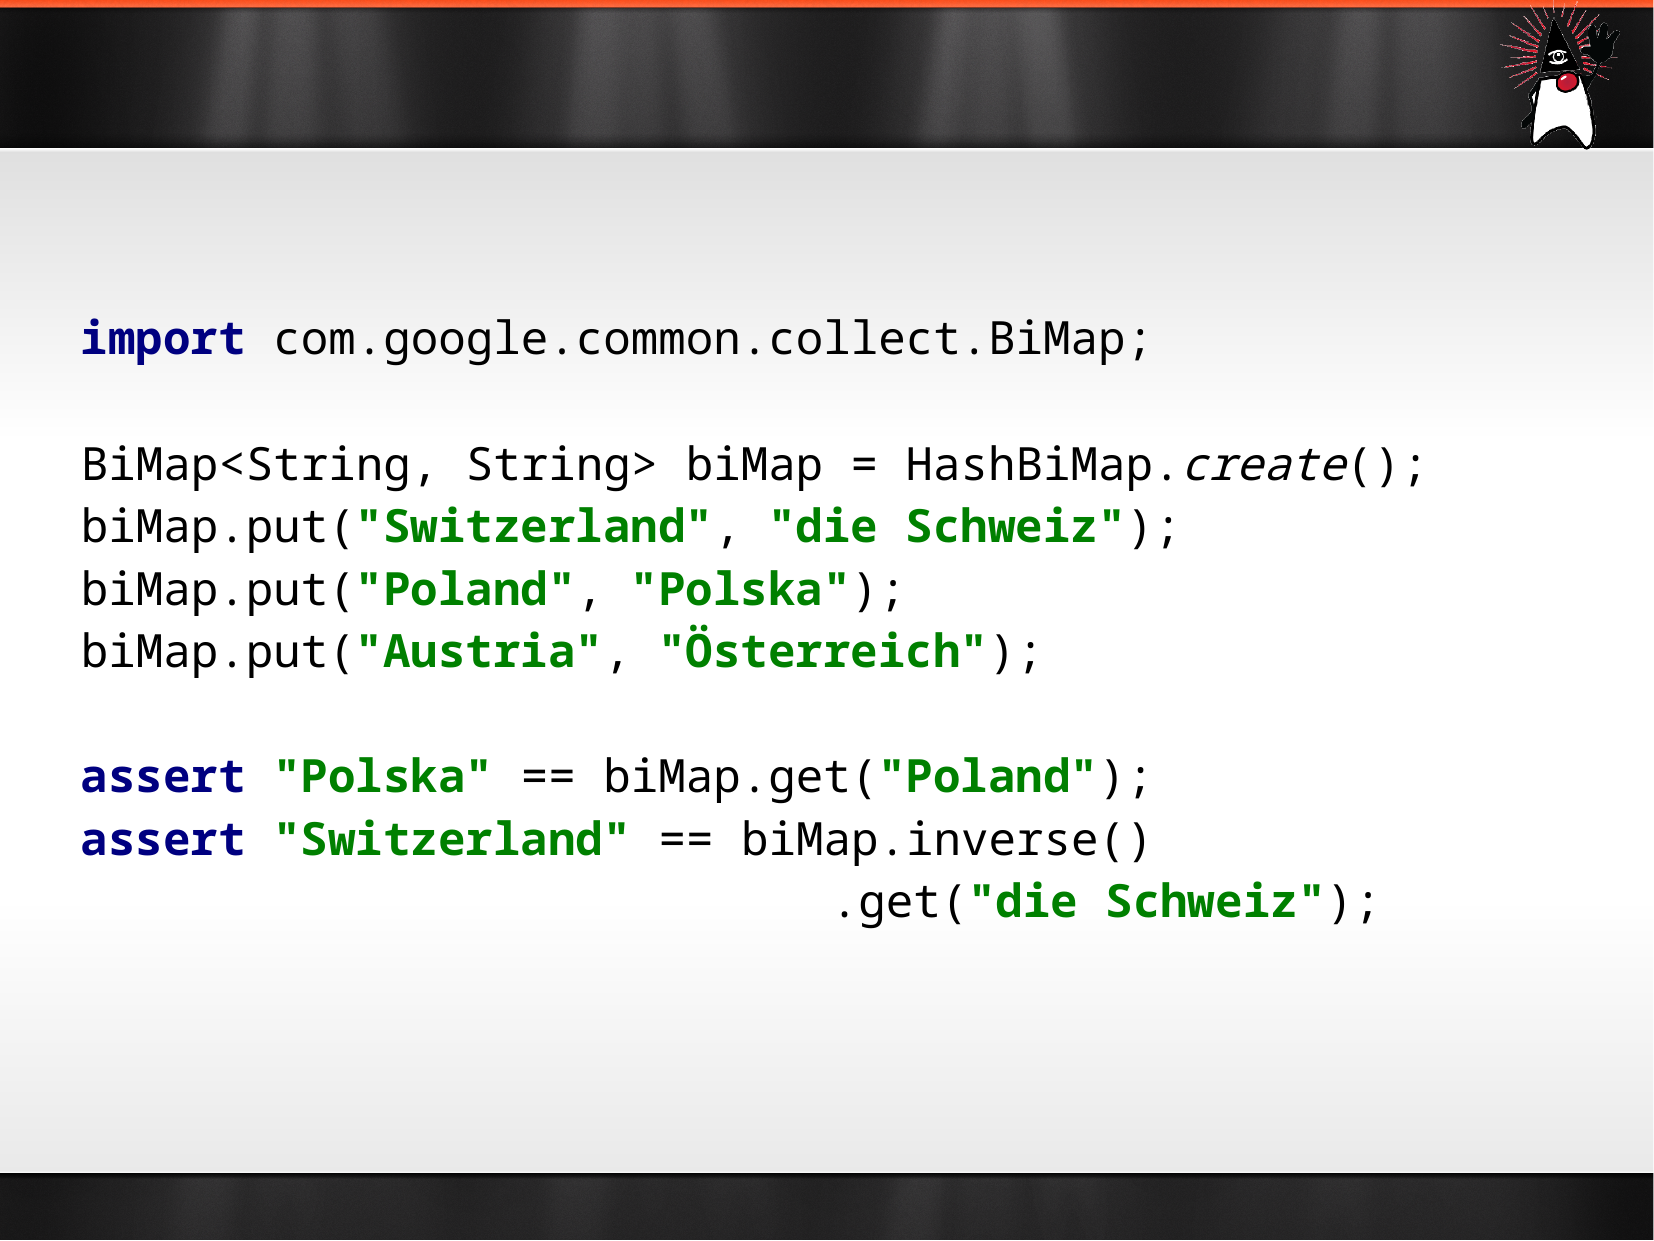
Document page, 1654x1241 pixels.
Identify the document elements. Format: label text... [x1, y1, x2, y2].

subtitle import com.google.common.collect.BiMap; BiMap<String, String> biMap = HashBiMap.create(); biMap.put("Switzerland", "die Schweiz"); biMap.put("Poland", "Polska"); biMap.put("Austria", "Österreich"); assert "Polska" == biMap.get("Poland"); assert "Switzerland" == biMap.inverse() .get("die Schweiz"); [80, 305, 1654, 1125]
picture [0, 0, 1654, 1240]
